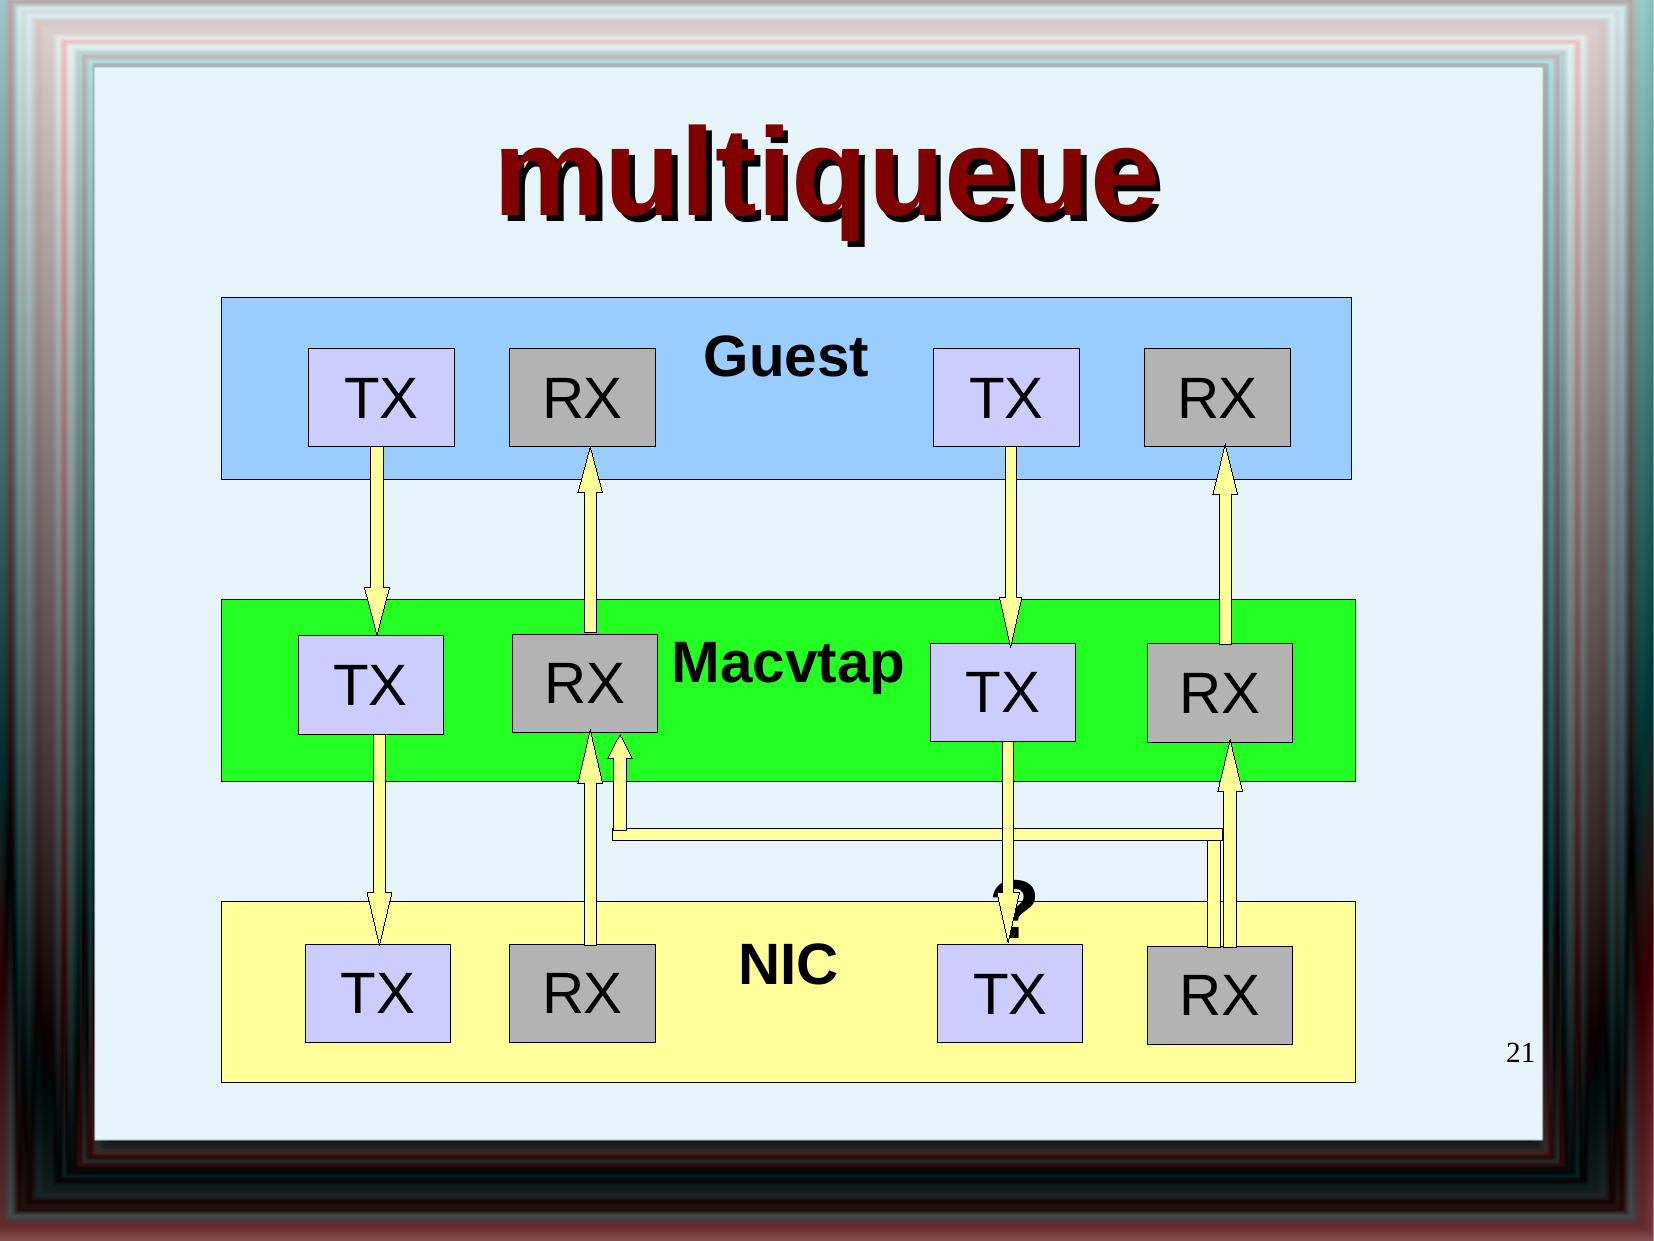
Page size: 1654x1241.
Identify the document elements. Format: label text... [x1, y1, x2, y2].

text_box [367, 734, 392, 946]
text_box TX [298, 635, 444, 735]
text_box Macvtap [221, 599, 376, 782]
text_box TX [930, 643, 1076, 742]
text_box TX [308, 348, 455, 447]
text_box [577, 446, 603, 633]
text_box RX [1144, 348, 1291, 447]
text_box TX [933, 348, 1080, 447]
text_box [364, 446, 390, 635]
text_box [607, 734, 1243, 948]
text_box [577, 729, 603, 946]
text_box RX [512, 634, 658, 733]
text_box RX [1147, 643, 1293, 743]
text_box Macvtap [1012, 599, 1229, 782]
text_box Macvtap [378, 599, 1009, 782]
text_box TX [305, 944, 451, 1043]
text_box NIC [221, 901, 1356, 1083]
text_box RX [509, 348, 656, 447]
text_box ? [974, 855, 1089, 964]
text_box Macvtap [1232, 599, 1356, 782]
text_box RX [509, 944, 656, 1043]
title multiqueue [118, 95, 1536, 250]
text_box Guest [221, 297, 1352, 480]
picture [0, 0, 1654, 1241]
text_box RX [1147, 946, 1293, 1045]
text_box TX [937, 944, 1083, 1043]
text_box [1212, 443, 1238, 645]
text_box [999, 446, 1022, 648]
